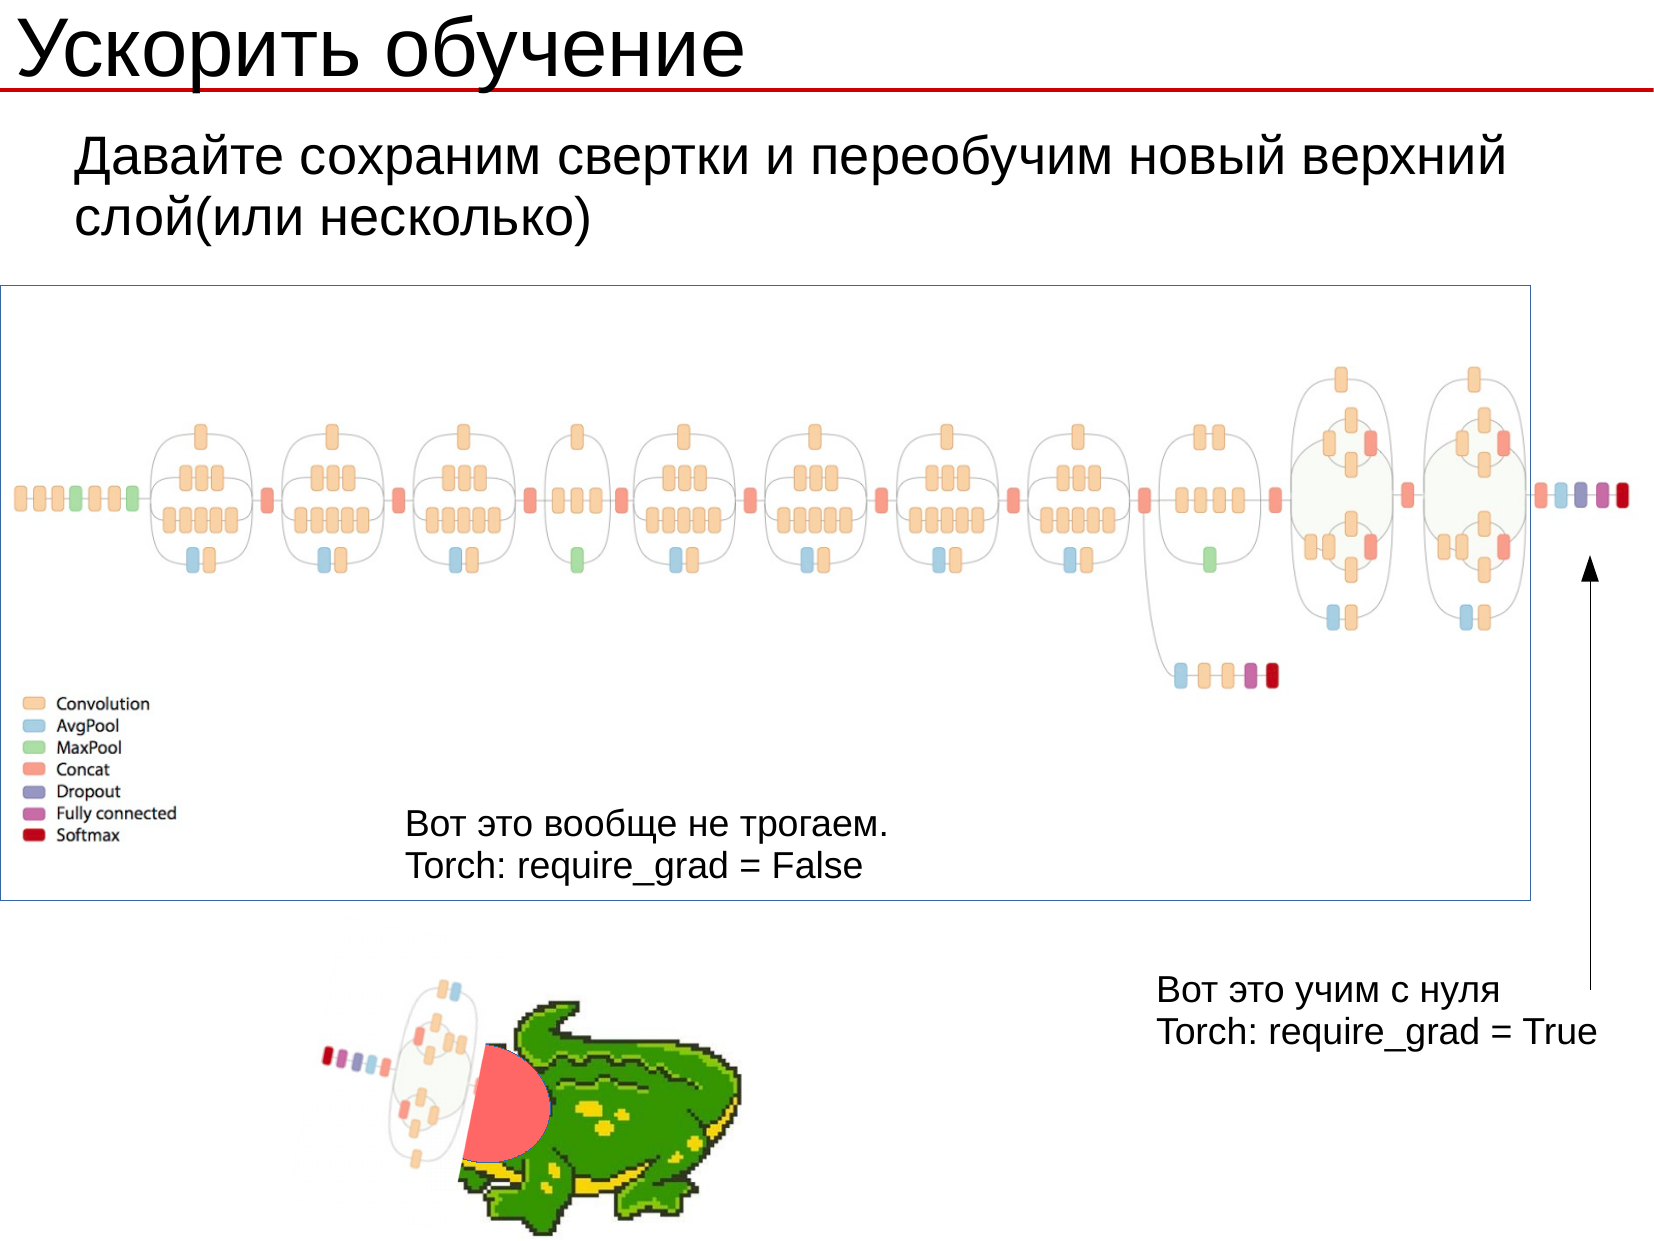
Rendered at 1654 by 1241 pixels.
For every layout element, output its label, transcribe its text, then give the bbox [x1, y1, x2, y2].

picture [285, 915, 811, 1241]
title Ускорить обучение [15, 0, 1253, 94]
text_box Давайте сохраним свертки и переобучим новый верхний слой(или несколько) [60, 118, 1621, 268]
text_box [463, 1044, 551, 1163]
picture [1, 286, 1530, 886]
text_box Вот это вообще не трогаем. Torch: require_grad = False [390, 795, 1141, 894]
picture [0, 268, 1654, 886]
text_box Вот это учим с нуля Torch: require_grad = True [1141, 961, 1654, 1061]
